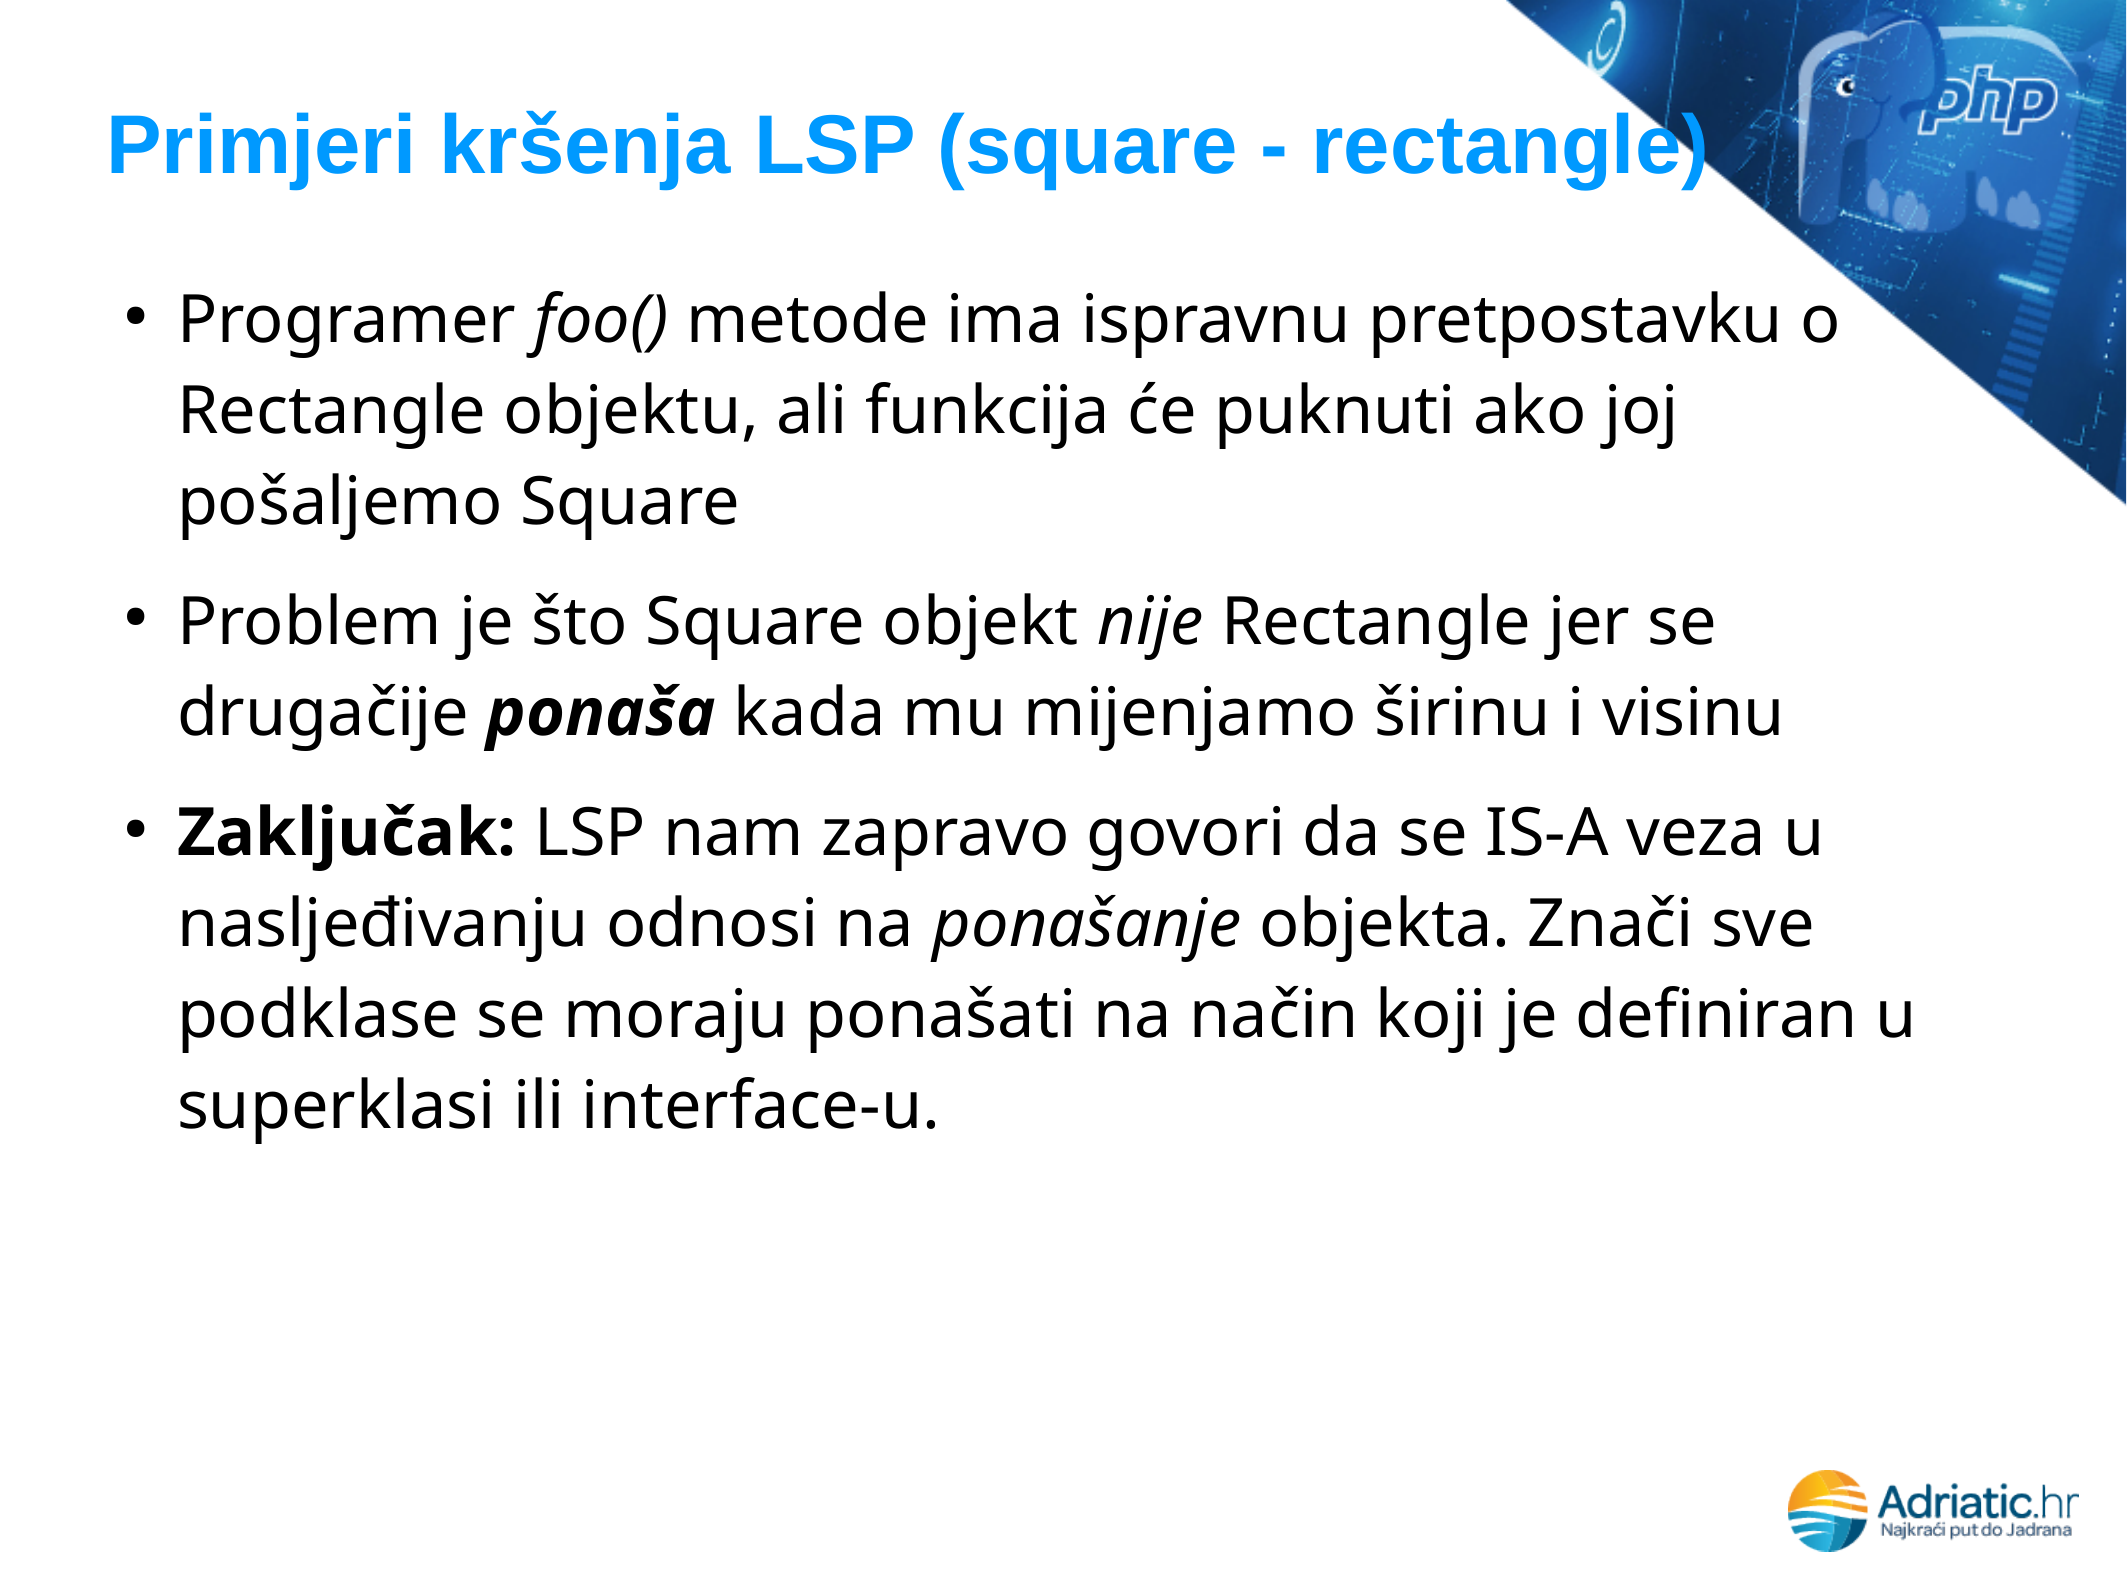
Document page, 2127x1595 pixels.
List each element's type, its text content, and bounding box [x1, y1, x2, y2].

list Programer foo() metode ima ispravnu pretpostavku o Rectangle objektu, ali funkcija će puknuti ako joj pošaljemo Square Problem je što Square objekt nije Rectangle jer se drugačije ponaša kada mu mijenjamo širinu i visinu Zaključak: LSP nam zapravo govori da se IS-A veza u nasljeđivanju odnosi na ponašanje objekta. Znači sve podklase se moraju ponašati na način koji je definiran u superklasi ili interface-u. [106, 271, 2020, 1453]
title Primjeri kršenja LSP (square - rectangle) [106, 51, 1796, 238]
picture [1505, 0, 2127, 625]
picture [1788, 1470, 2079, 1552]
